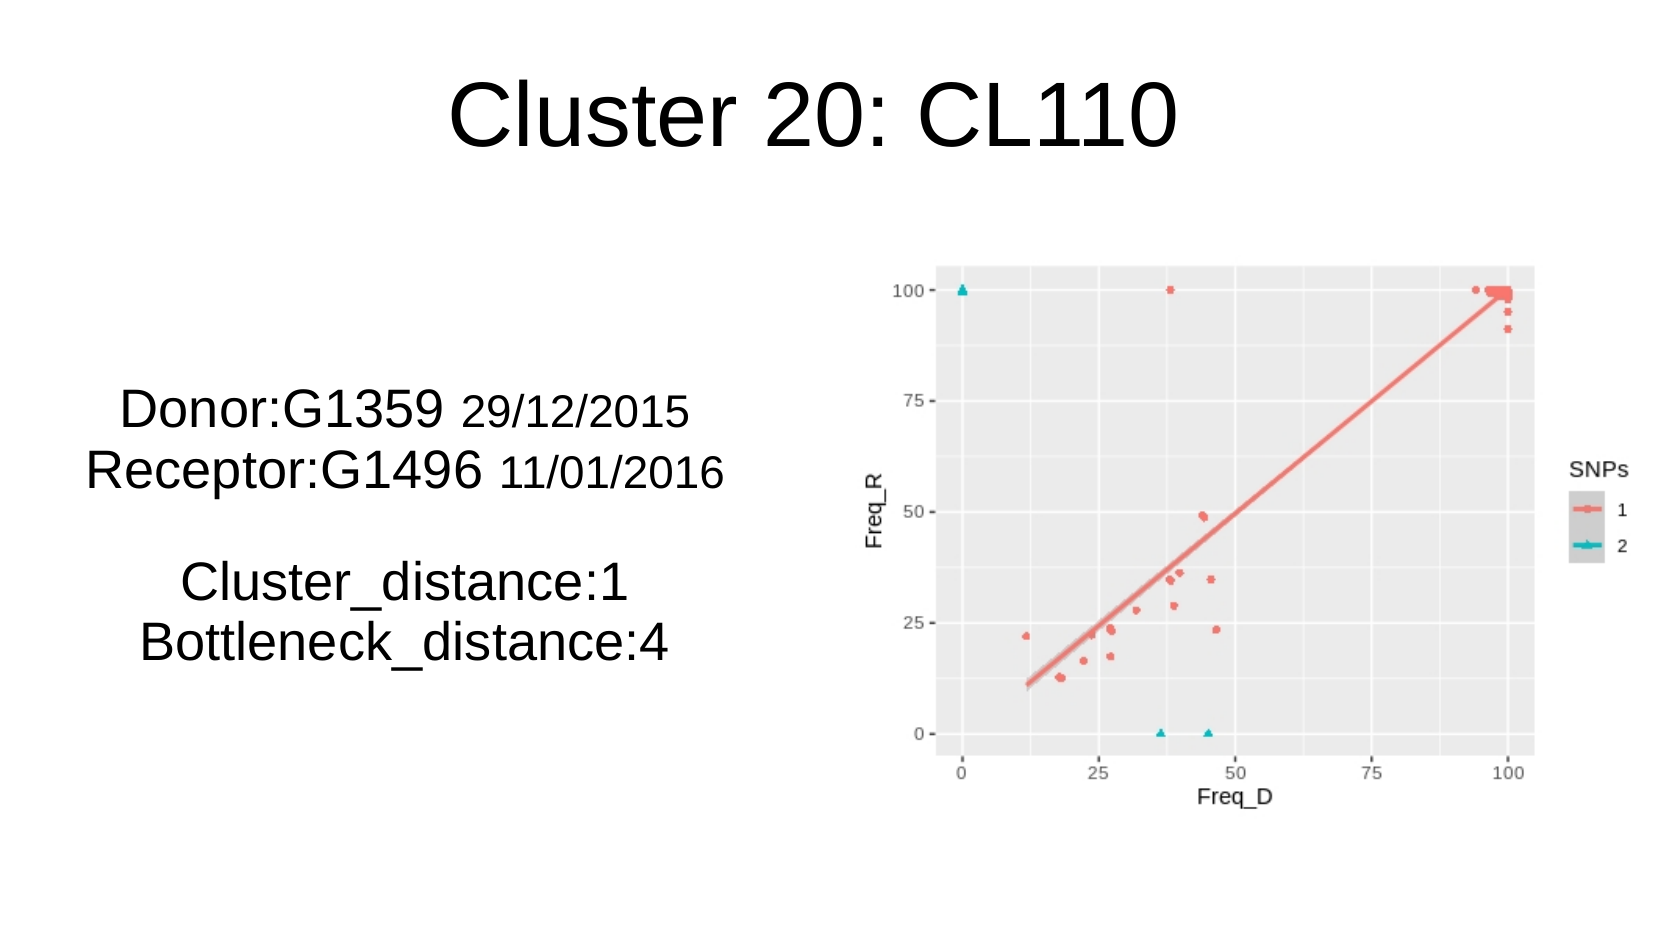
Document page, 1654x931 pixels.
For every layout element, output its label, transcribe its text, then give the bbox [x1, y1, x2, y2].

text_box Donor:G1359 29/12/2015 Receptor:G1496 11/01/2016 Cluster_distance:1 Bottleneck_distance:4 [30, 255, 781, 796]
title Cluster 20: CL110 [82, 37, 1571, 193]
picture [855, 255, 1652, 820]
